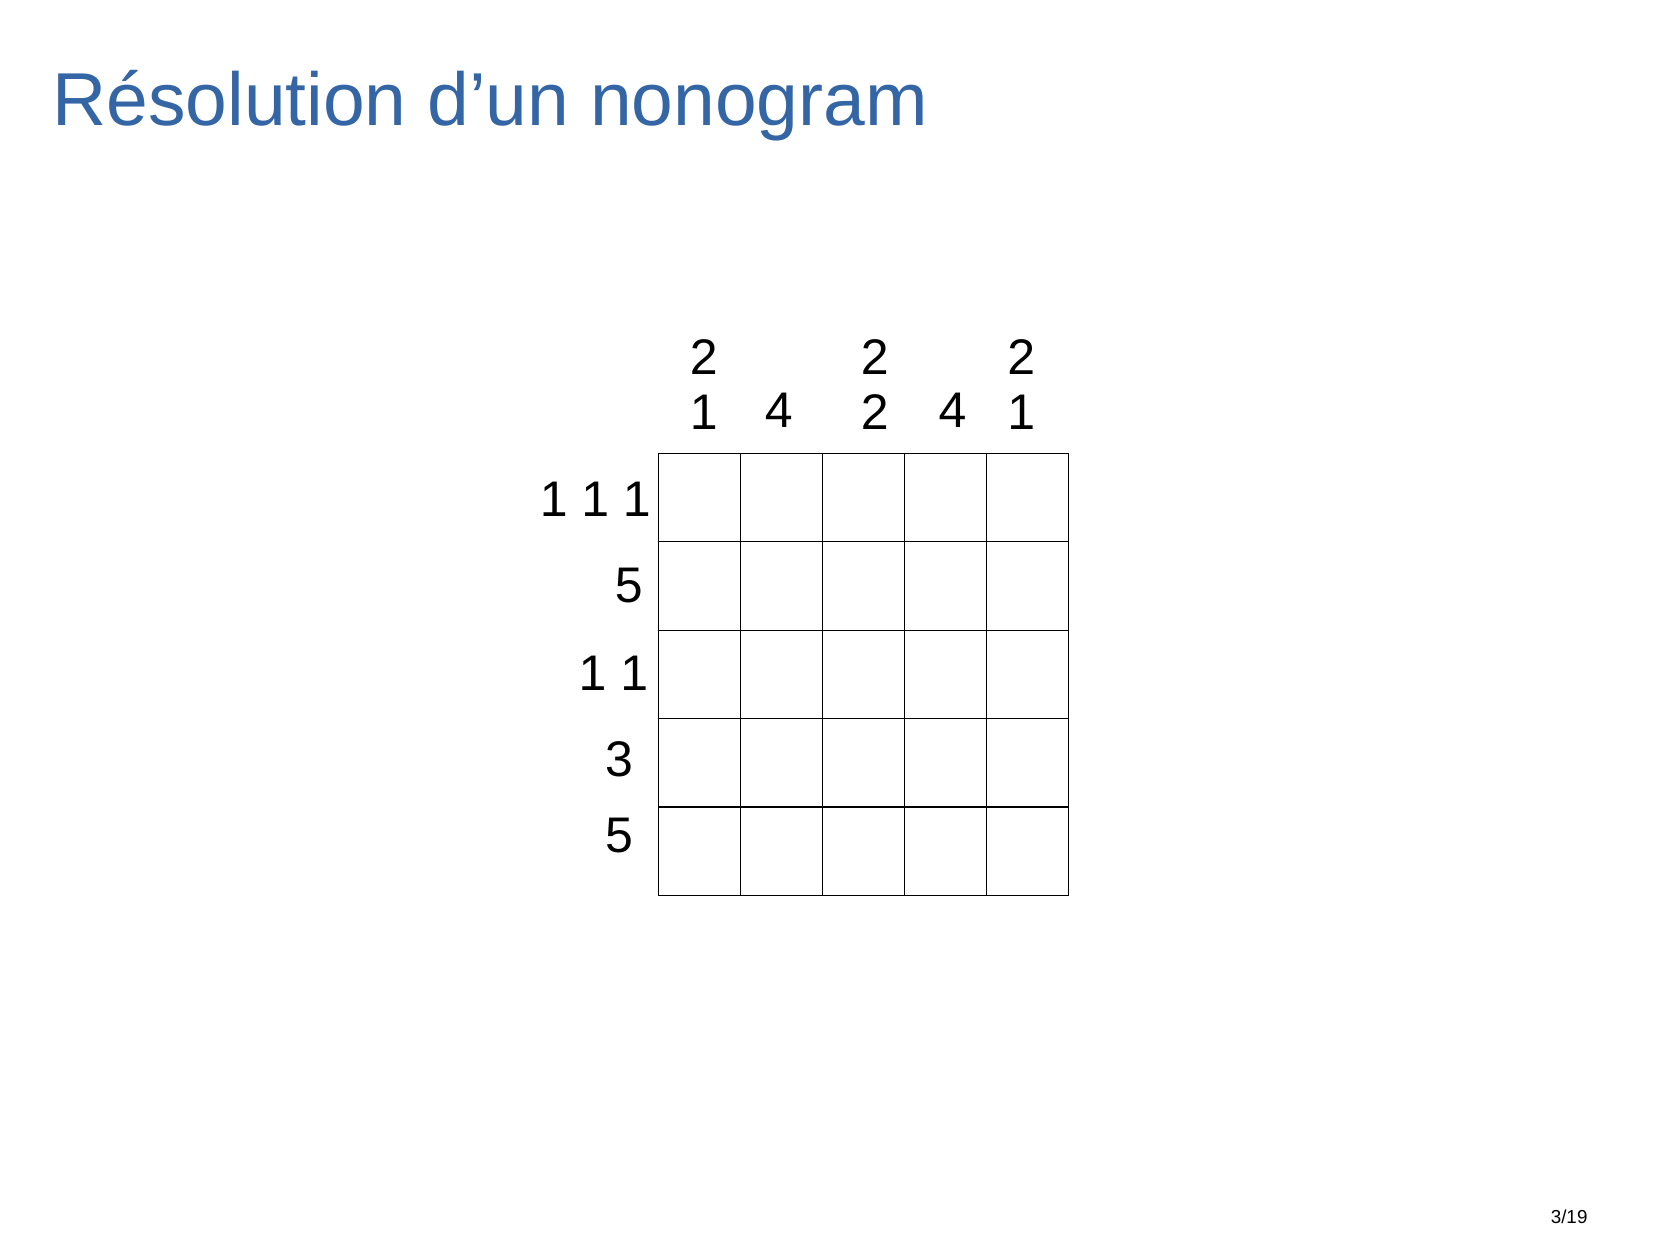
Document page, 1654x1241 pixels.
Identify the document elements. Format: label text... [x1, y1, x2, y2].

text_box 5 [600, 550, 676, 639]
table_cell [741, 631, 822, 718]
table_cell [659, 808, 740, 895]
table_cell [741, 542, 822, 630]
table_cell [905, 542, 986, 630]
table_cell [659, 631, 740, 718]
table_cell [987, 719, 1068, 806]
text_box 2 2 [846, 321, 884, 454]
table_cell [987, 808, 1068, 895]
table_cell [823, 631, 904, 718]
table_header [741, 454, 822, 541]
table_header [659, 454, 740, 541]
table_cell [987, 631, 1068, 718]
text_box 4 [923, 375, 962, 451]
table_cell [741, 719, 822, 806]
text_box 1 1 [563, 638, 677, 714]
text_box 4 [750, 375, 788, 451]
table_cell [823, 719, 904, 806]
table_header [905, 454, 986, 541]
text_box 1 1 1 [525, 463, 676, 550]
table_cell [823, 808, 904, 895]
text_box 3 [590, 724, 648, 801]
table_cell [987, 542, 1068, 630]
table_cell [905, 631, 986, 718]
text_box Résolution d’un nonogram [37, 50, 1013, 151]
table_header [987, 454, 1068, 541]
text_box 3/19 [1536, 1198, 1613, 1235]
table_cell [741, 808, 822, 895]
table_cell [823, 542, 904, 630]
table_cell [905, 808, 986, 895]
text_box 2 1 [675, 321, 733, 454]
table_header [823, 454, 904, 541]
table_cell [905, 719, 986, 806]
table_cell [659, 719, 740, 806]
text_box 5 [590, 801, 641, 876]
text_box 2 1 [992, 321, 1051, 454]
table_cell [676, 542, 740, 630]
